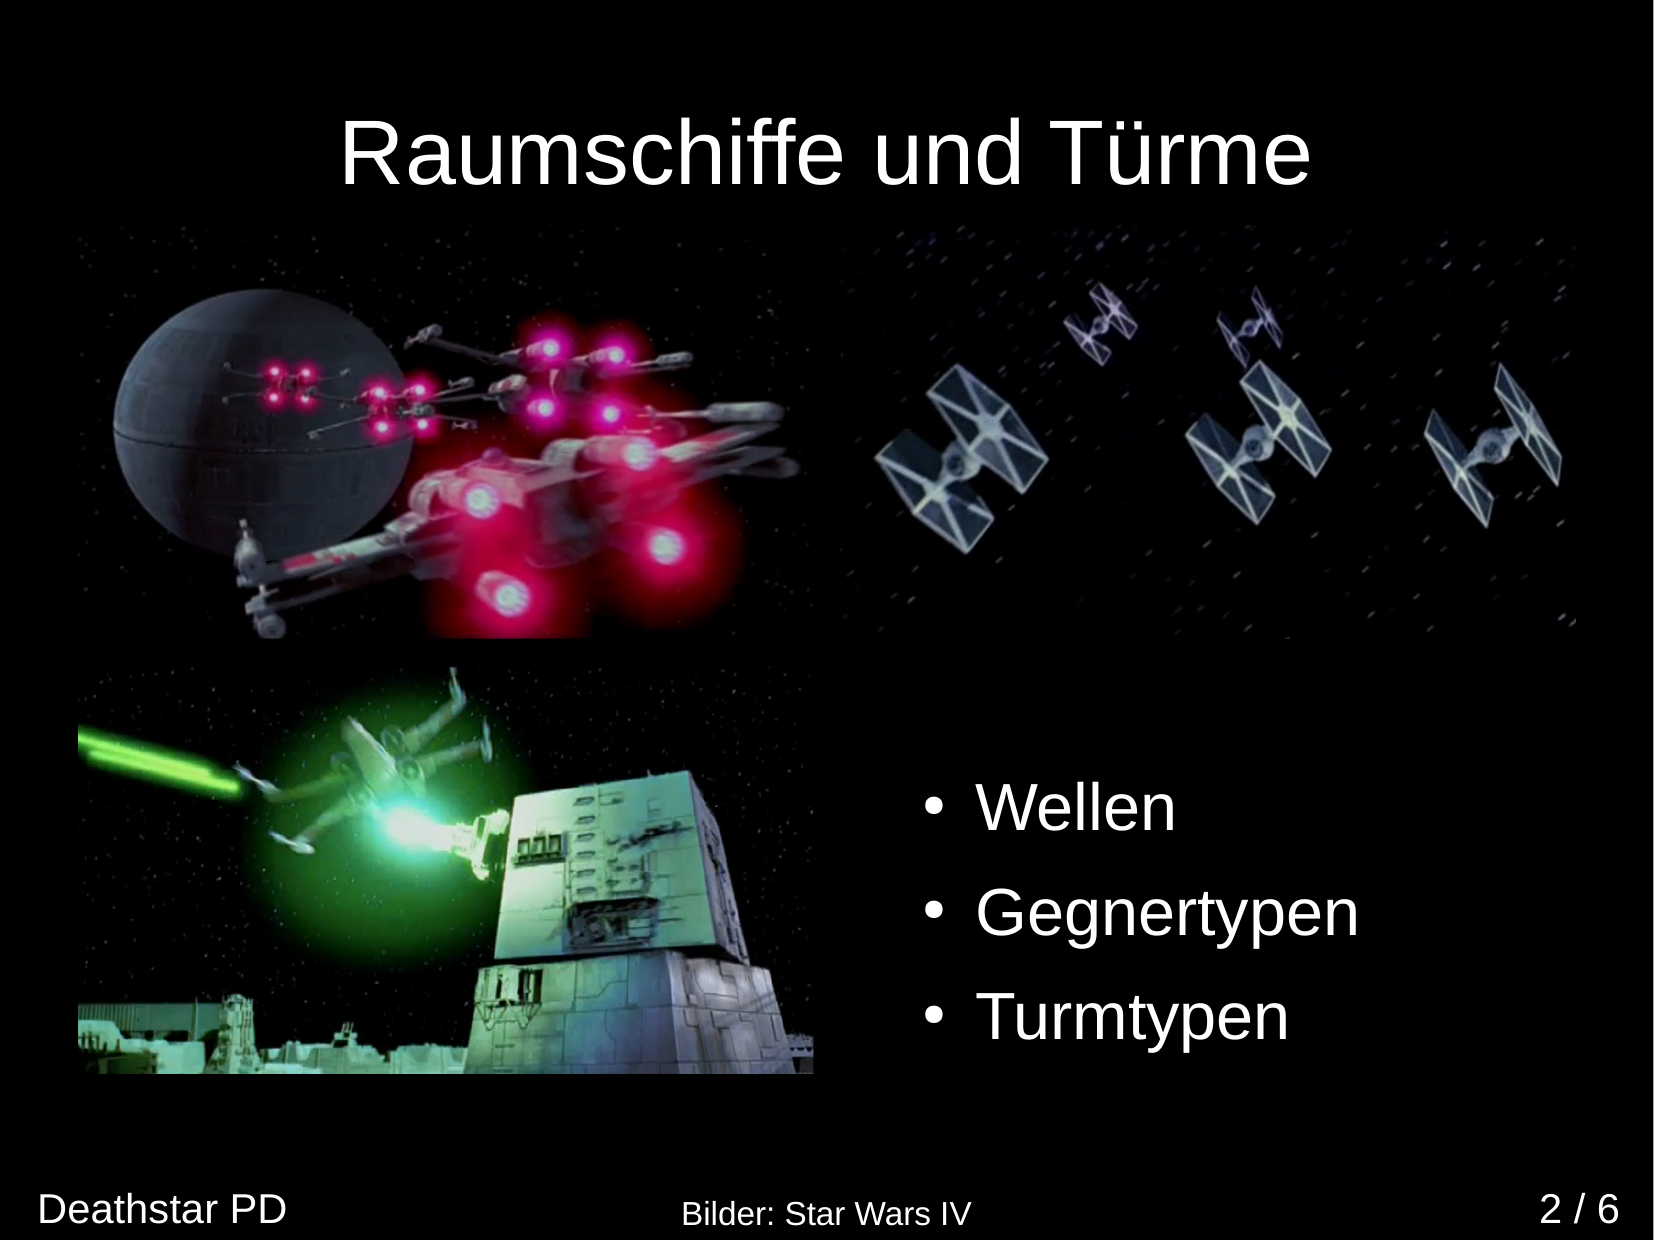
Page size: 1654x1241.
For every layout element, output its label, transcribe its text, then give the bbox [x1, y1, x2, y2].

list Wellen Gegnertypen Turmtypen [845, 665, 1572, 1054]
title Raumschiffe und Türme [82, 49, 1571, 257]
text_box Bilder: Star Wars IV [501, 1188, 1152, 1241]
picture [78, 660, 814, 1074]
picture [840, 225, 1576, 639]
text_box <Nummer> / 6 [1505, 1178, 1654, 1241]
text_box Deathstar PD [0, 1178, 325, 1241]
picture [78, 225, 814, 639]
